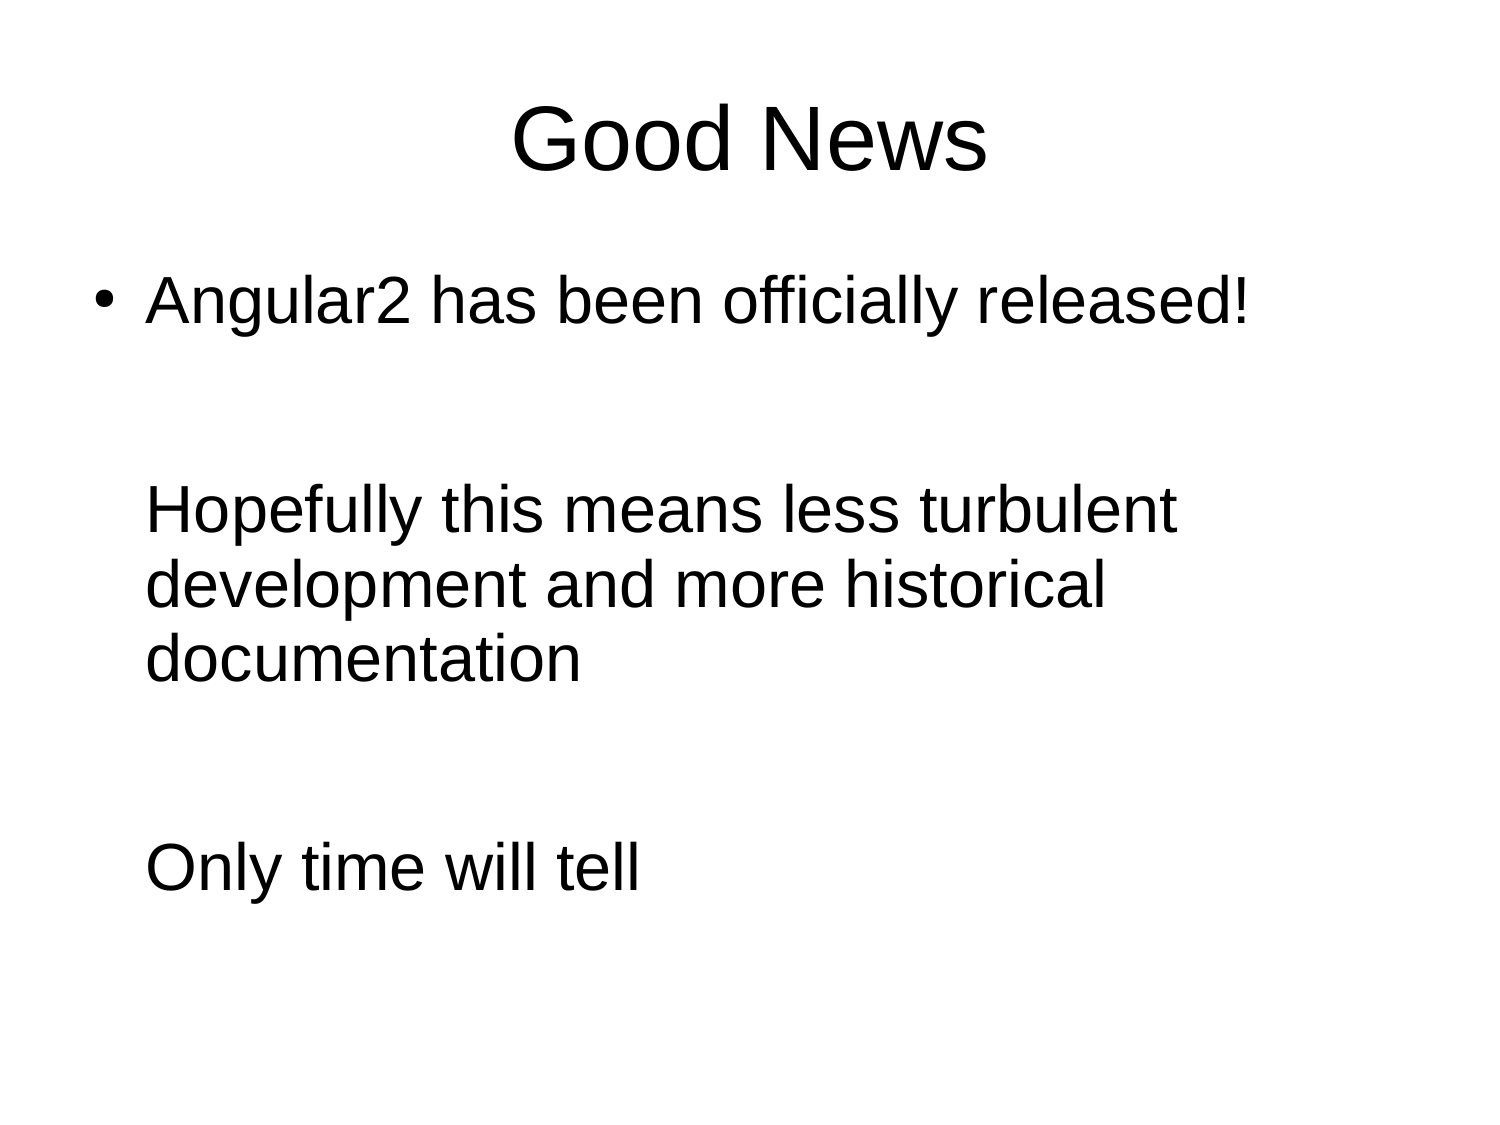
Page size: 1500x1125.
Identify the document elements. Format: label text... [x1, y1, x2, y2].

title Good News [75, 45, 1426, 233]
list Angular2 has been officially released! Hopefully this means less turbulent development and more historical documentation Only time will tell [75, 263, 1425, 1006]
